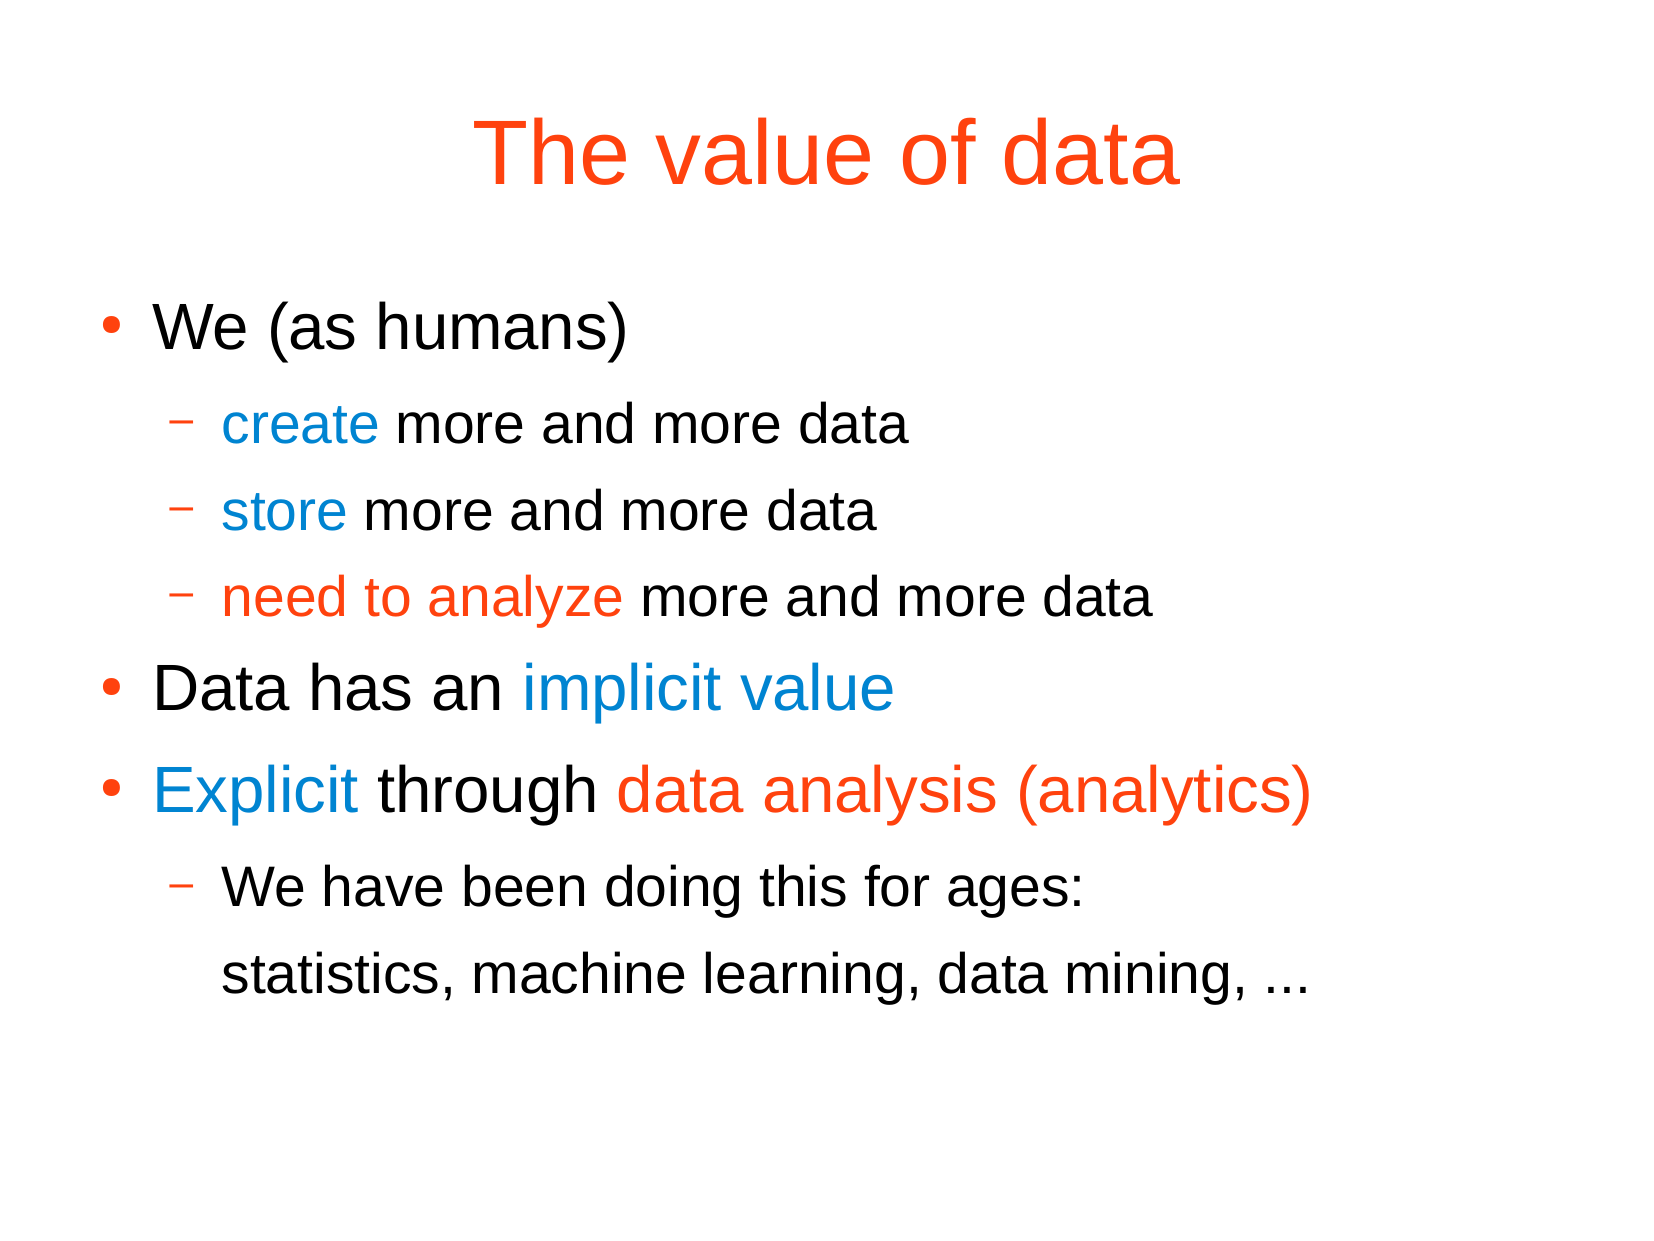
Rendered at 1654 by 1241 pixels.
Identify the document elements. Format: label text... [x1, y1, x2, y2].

title The value of data [82, 49, 1571, 257]
list We (as humans) create more and more data store more and more data need to analyze more and more data Data has an implicit value Explicit through data analysis (analytics) We have been doing this for ages: statistics, machine learning, data mining, ... [82, 290, 1538, 1010]
